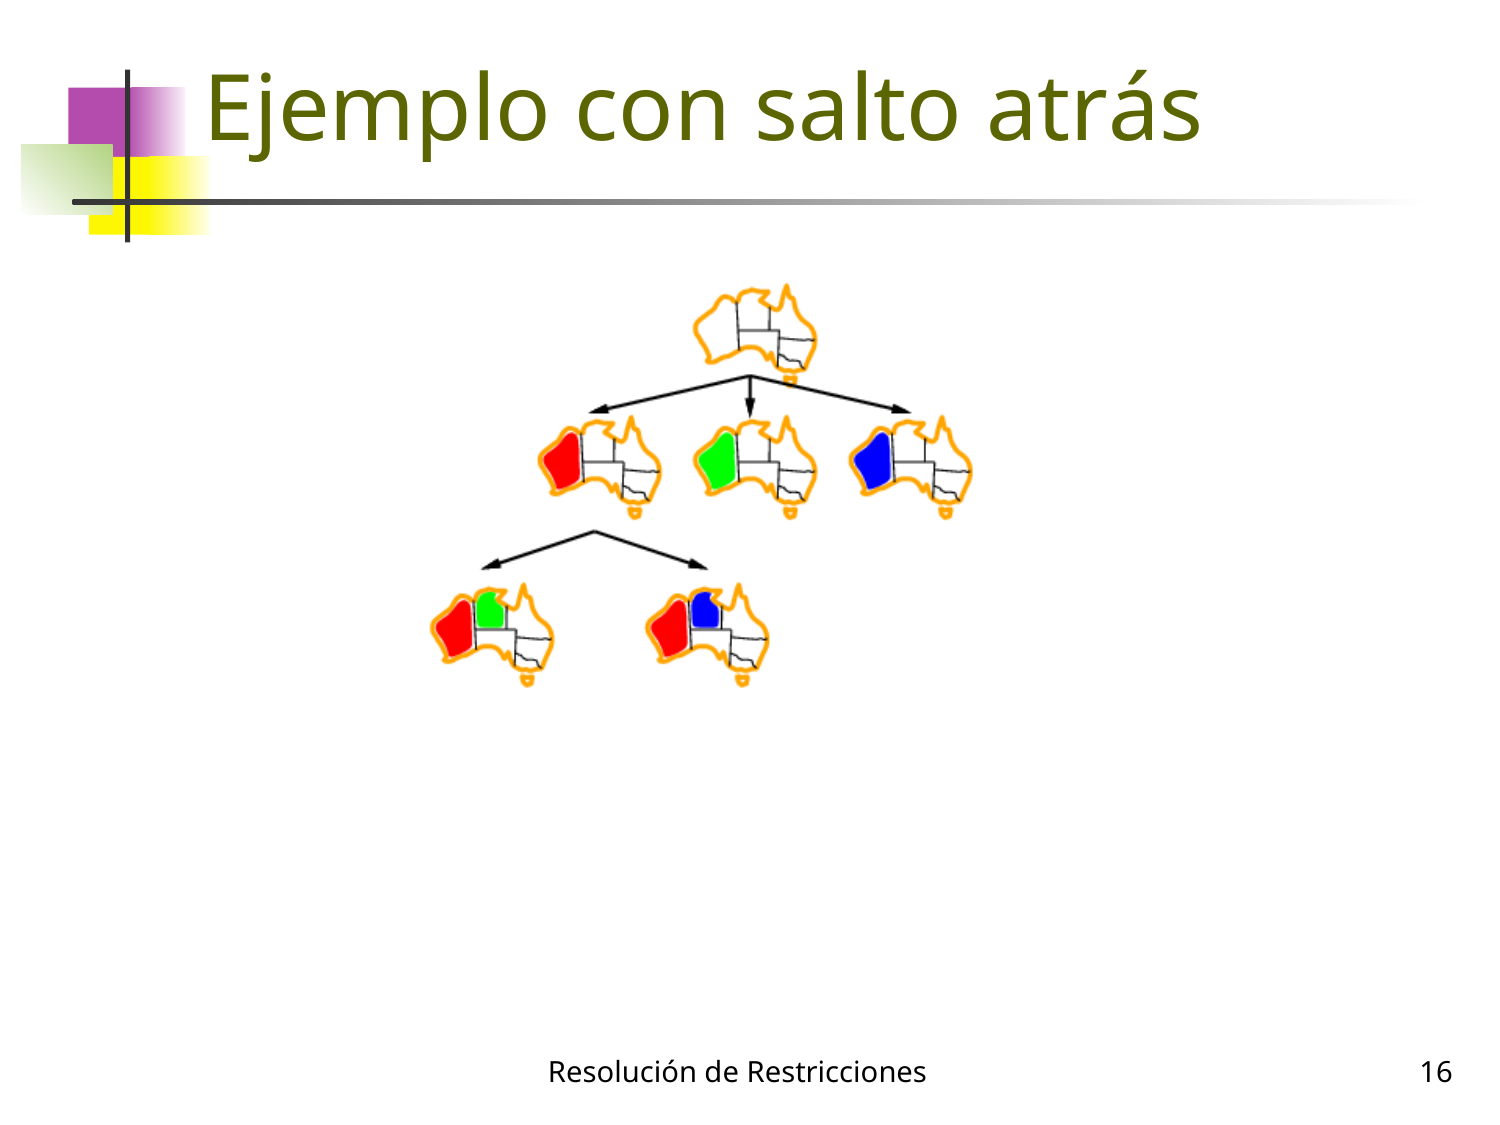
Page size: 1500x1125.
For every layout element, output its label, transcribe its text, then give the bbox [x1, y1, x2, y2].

picture [269, 265, 1231, 860]
title Ejemplo con salto atrás [188, 35, 1468, 175]
